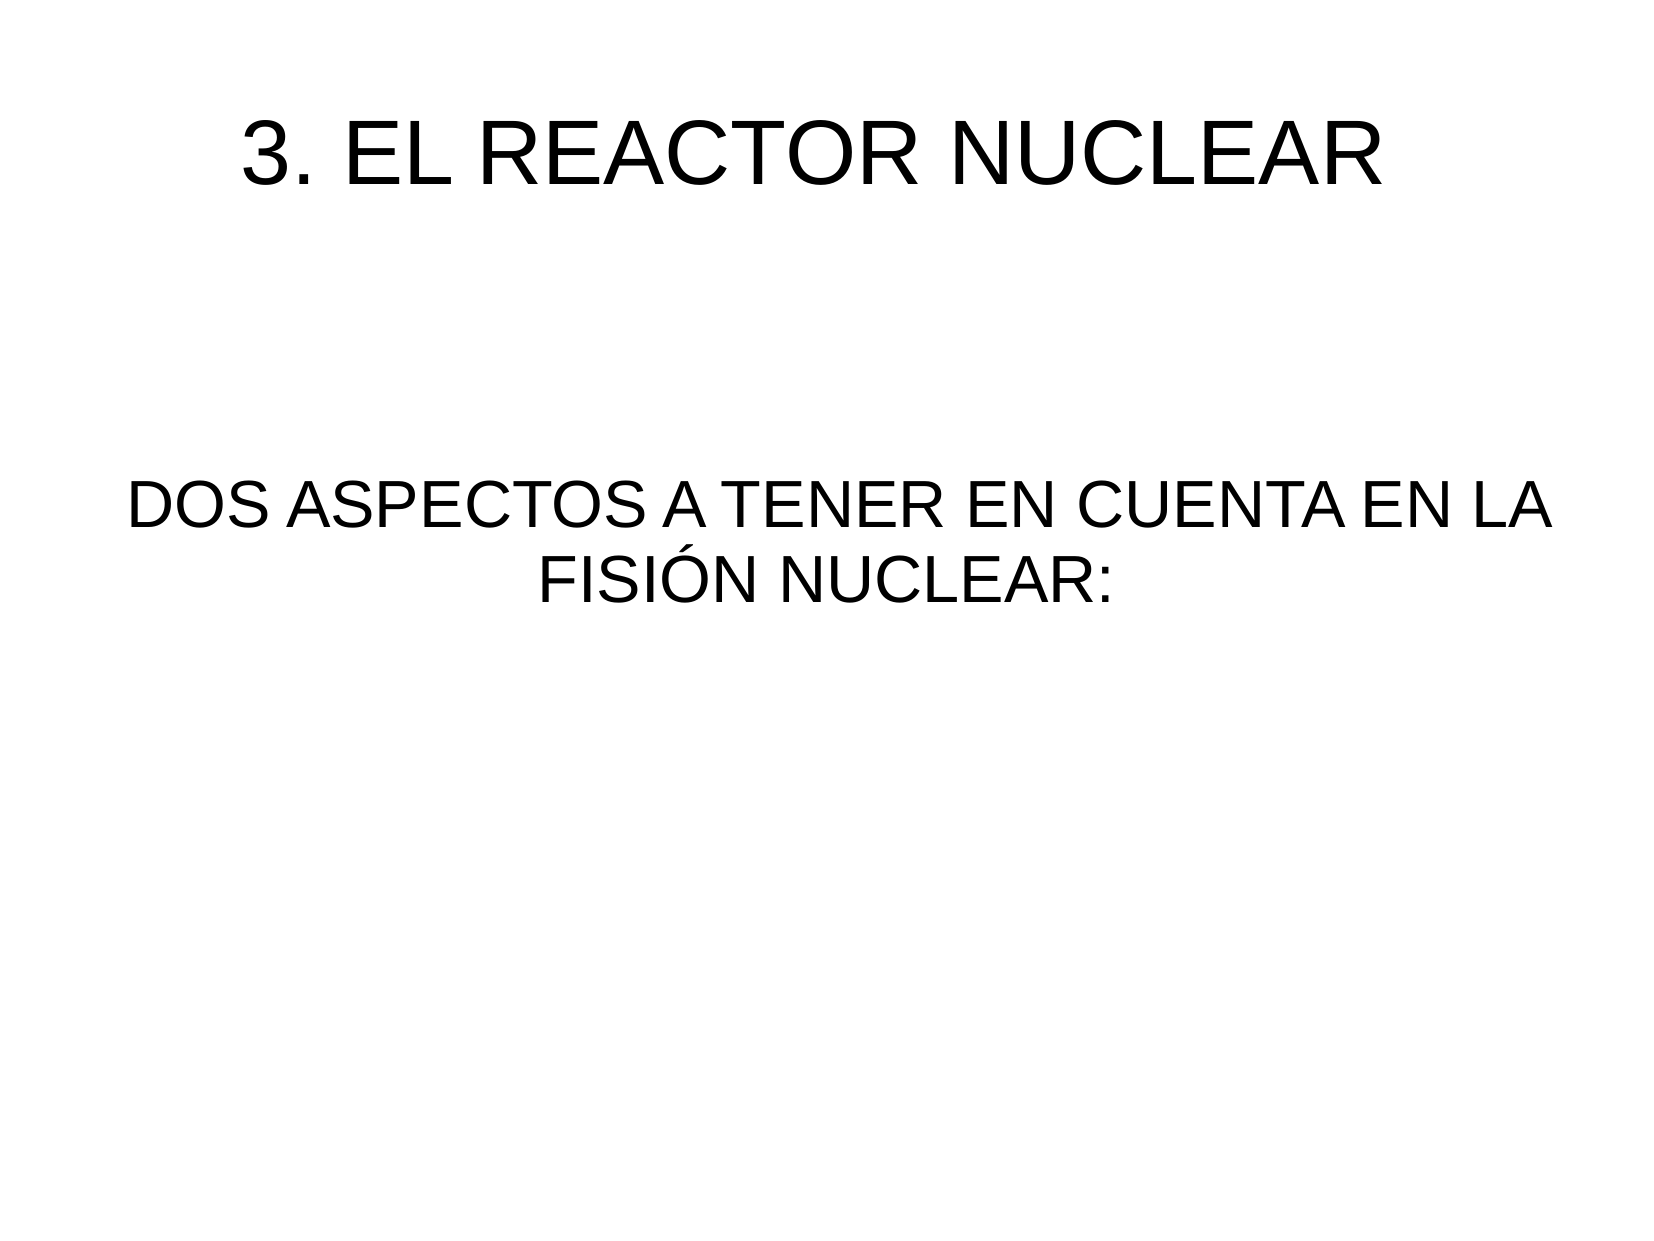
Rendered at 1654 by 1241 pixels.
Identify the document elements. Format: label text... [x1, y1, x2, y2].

subtitle DOS ASPECTOS A TENER EN CUENTA EN LA FISIÓN NUCLEAR: [82, 49, 1571, 1109]
